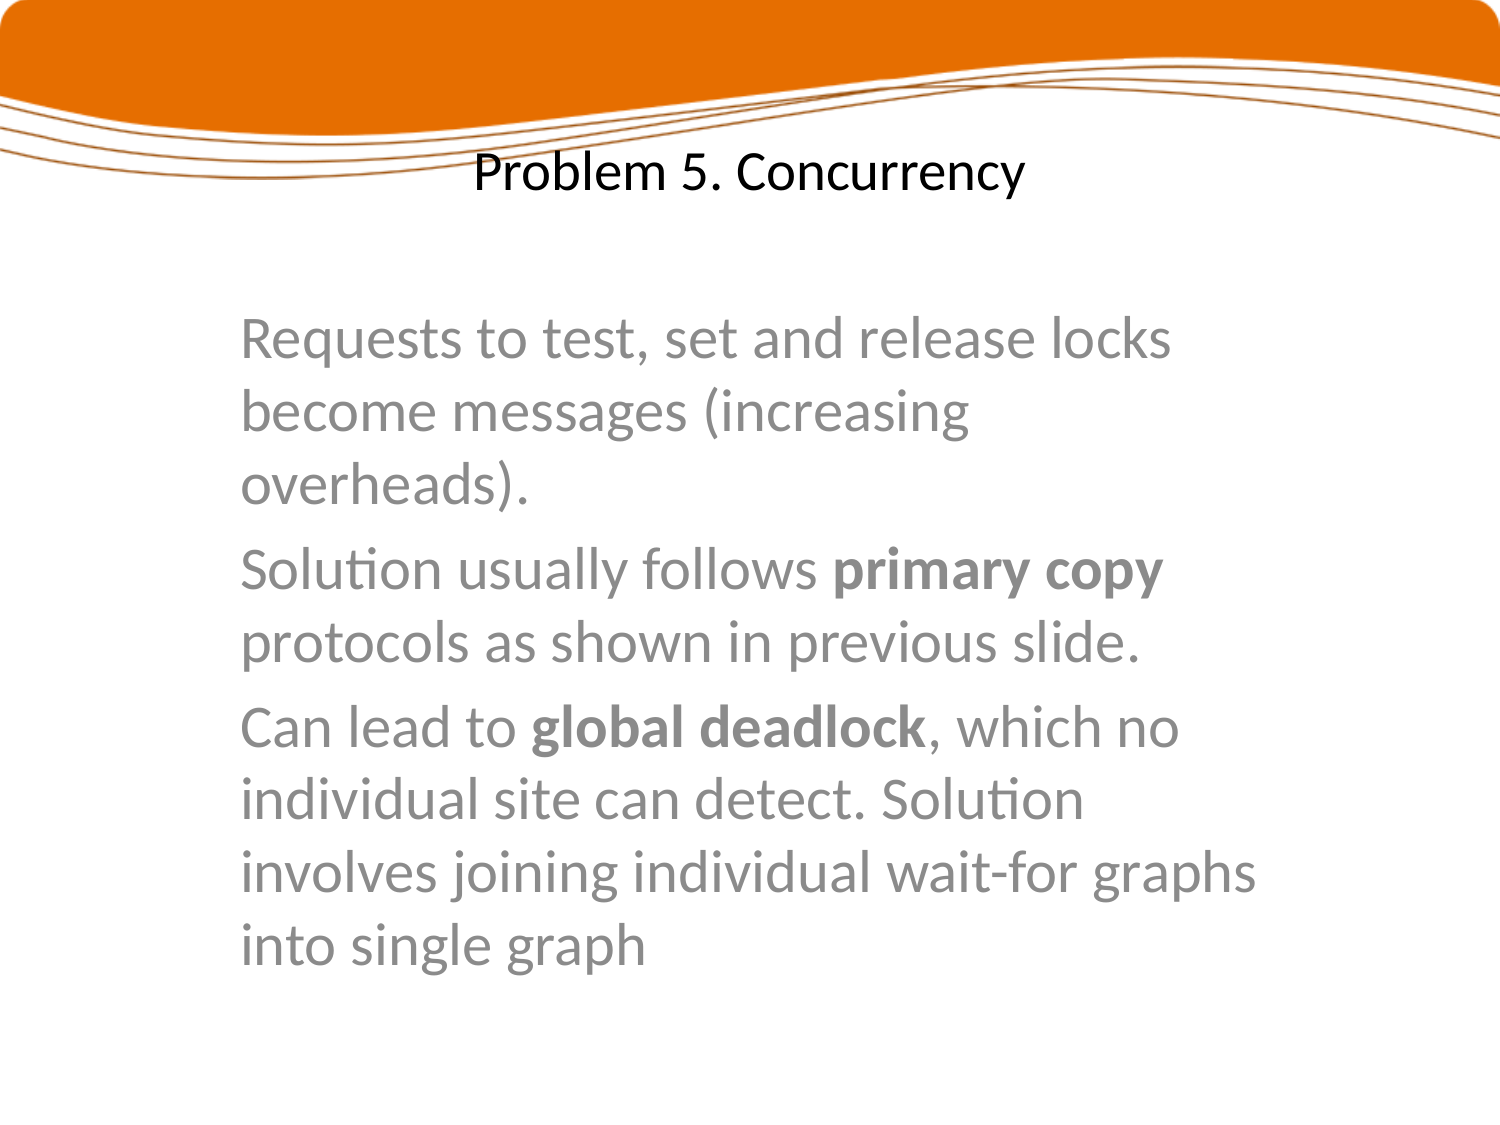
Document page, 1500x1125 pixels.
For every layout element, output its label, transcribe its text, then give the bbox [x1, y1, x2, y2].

subtitle Requests to test, set and release locks become messages (increasing overheads). Solution usually follows primary copy protocols as shown in previous slide. Can lead to global deadlock, which no individual site can detect. Solution involves joining individual wait-for graphs into single graph [225, 290, 1275, 988]
picture [0, 0, 1500, 180]
title Problem 5. Concurrency [75, 125, 1425, 279]
